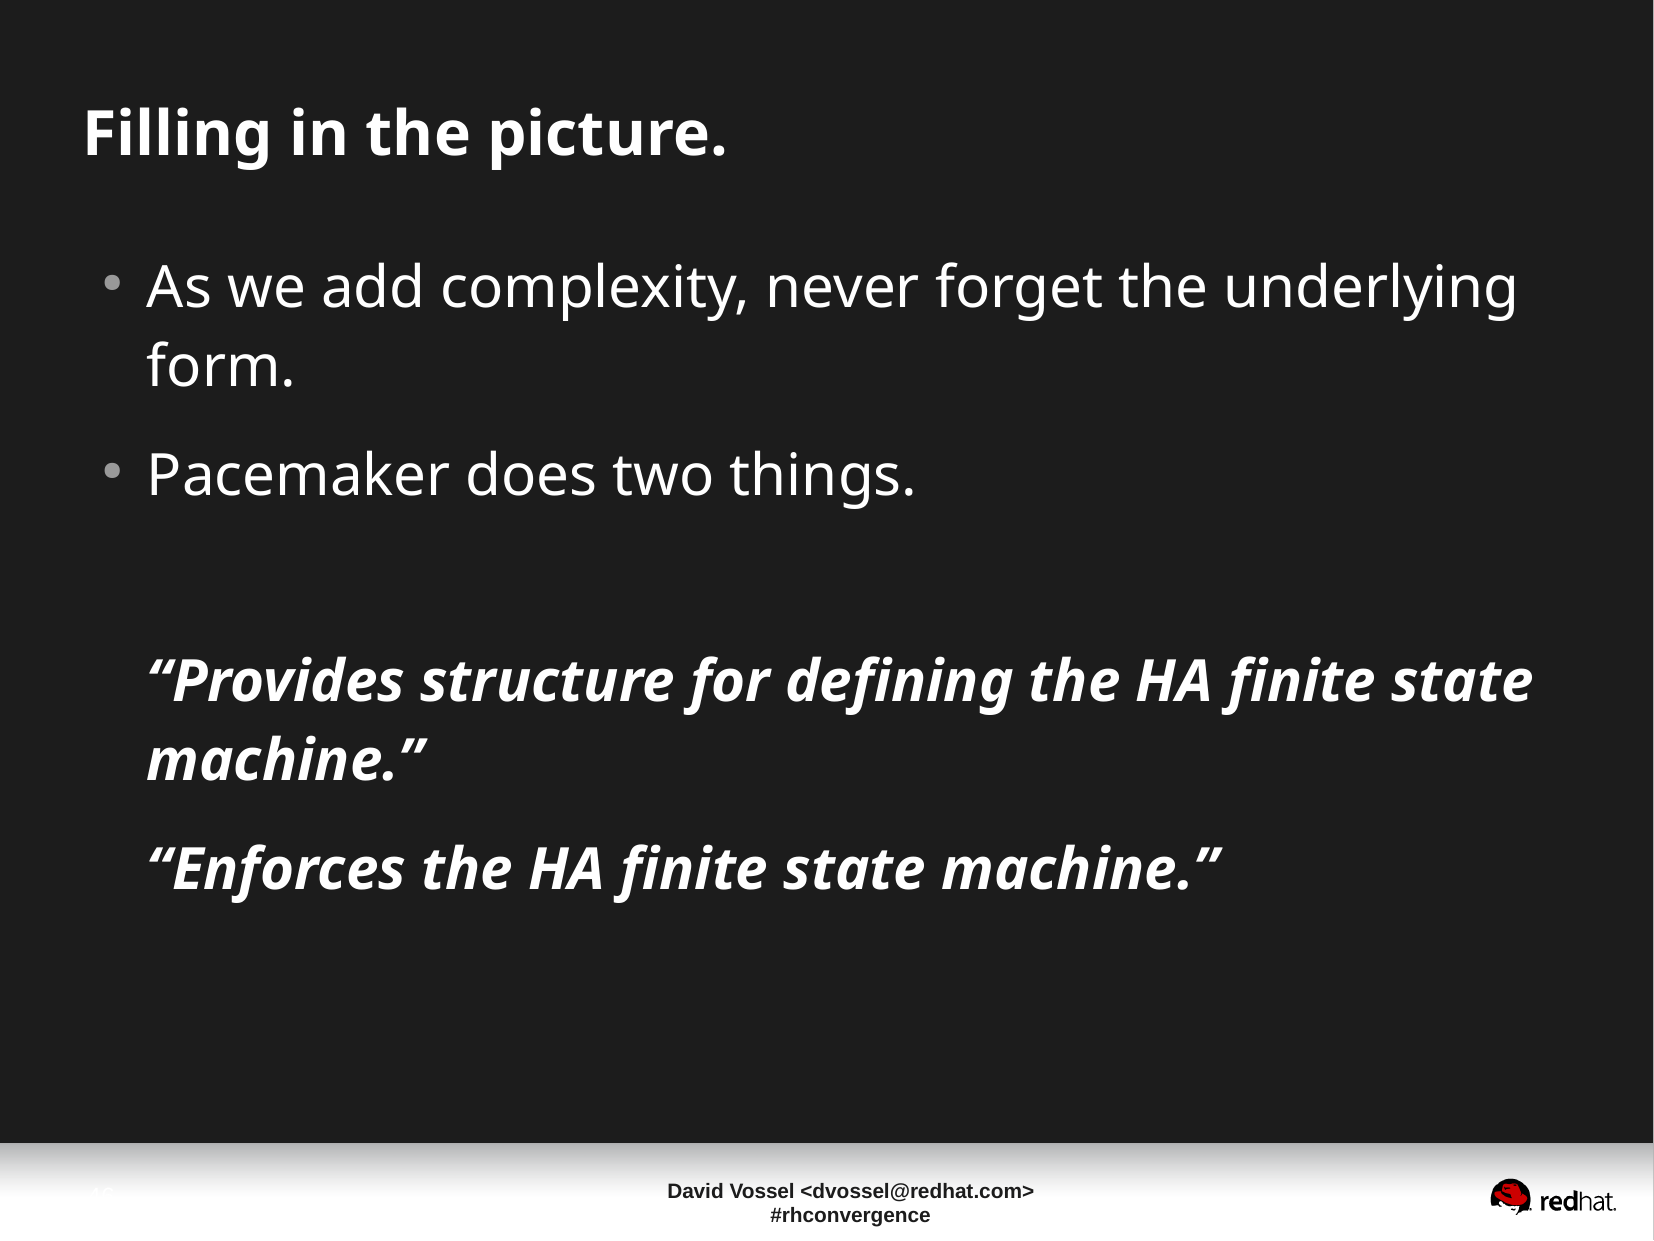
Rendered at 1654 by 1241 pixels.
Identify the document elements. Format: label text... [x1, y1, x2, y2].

list As we add complexity, never forget the underlying form. Pacemaker does two things. “Provides structure for defining the HA finite state machine.” “Enforces the HA finite state machine.” [86, 244, 1576, 1039]
picture [0, 1143, 1654, 1241]
title Filling in the picture. [82, 37, 1571, 226]
